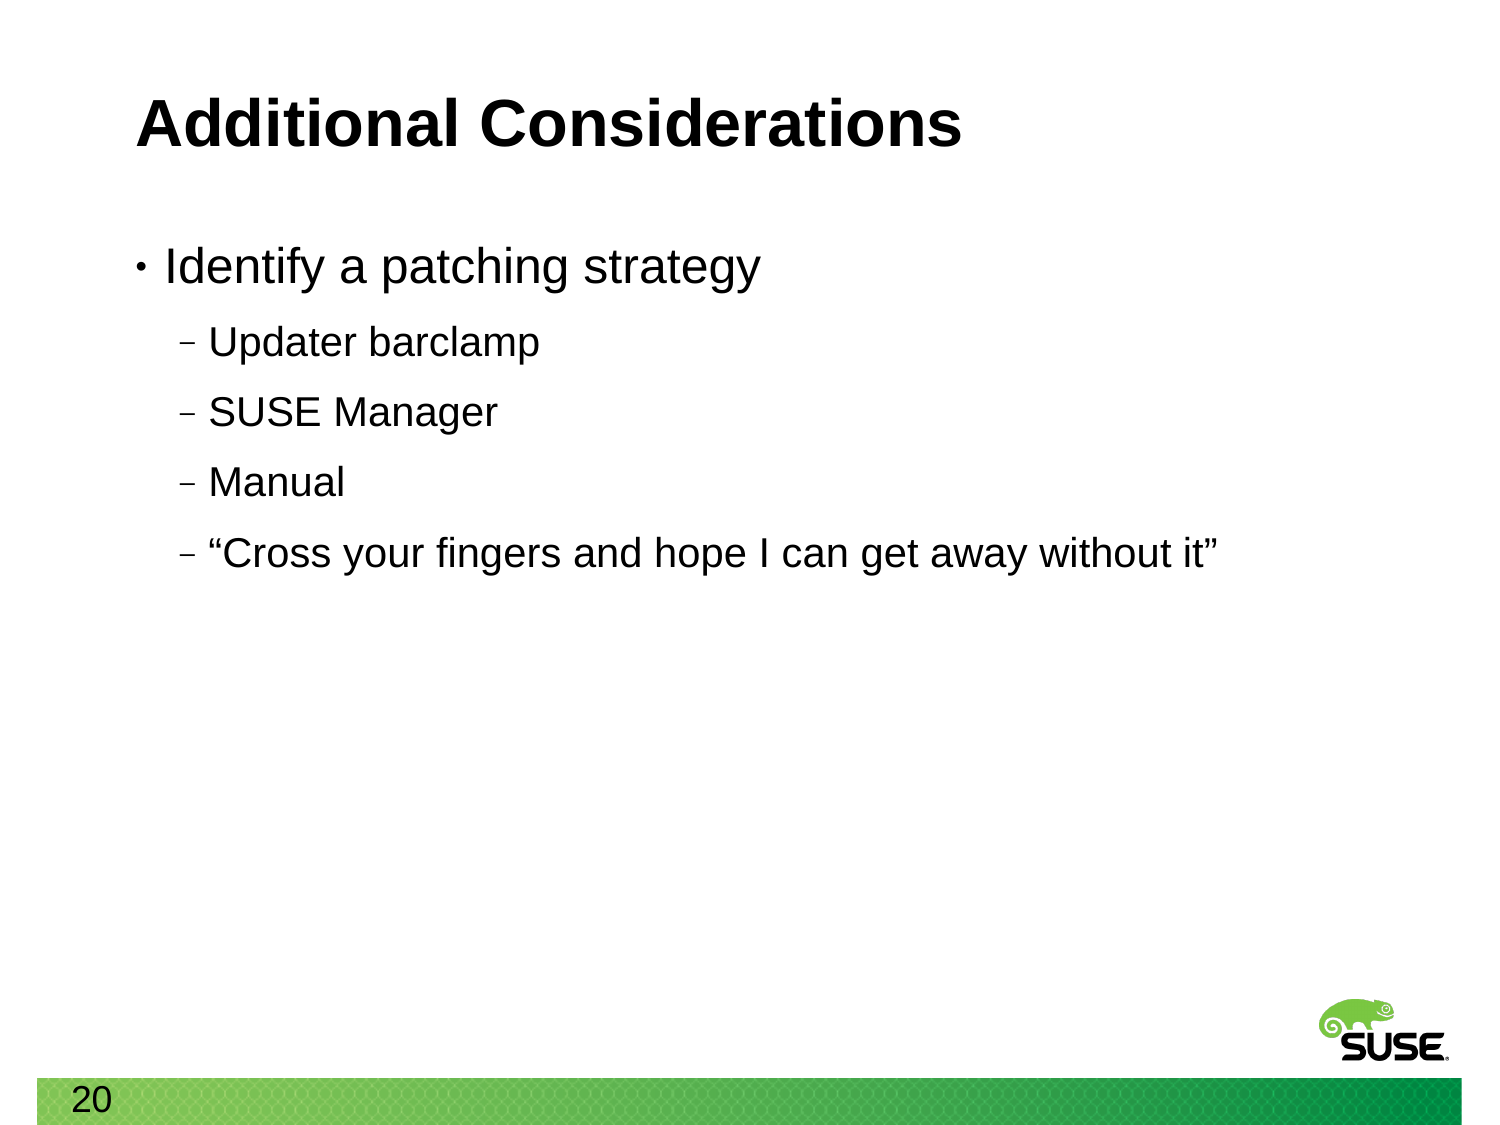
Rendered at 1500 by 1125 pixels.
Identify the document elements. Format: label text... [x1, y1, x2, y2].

title Additional Considerations [135, 41, 1372, 204]
list Identify a patching strategy Updater barclamp SUSE Manager Manual “Cross your fingers and hope I can get away without it” [135, 238, 1372, 982]
picture [1319, 999, 1449, 1061]
picture [37, 1078, 1462, 1125]
